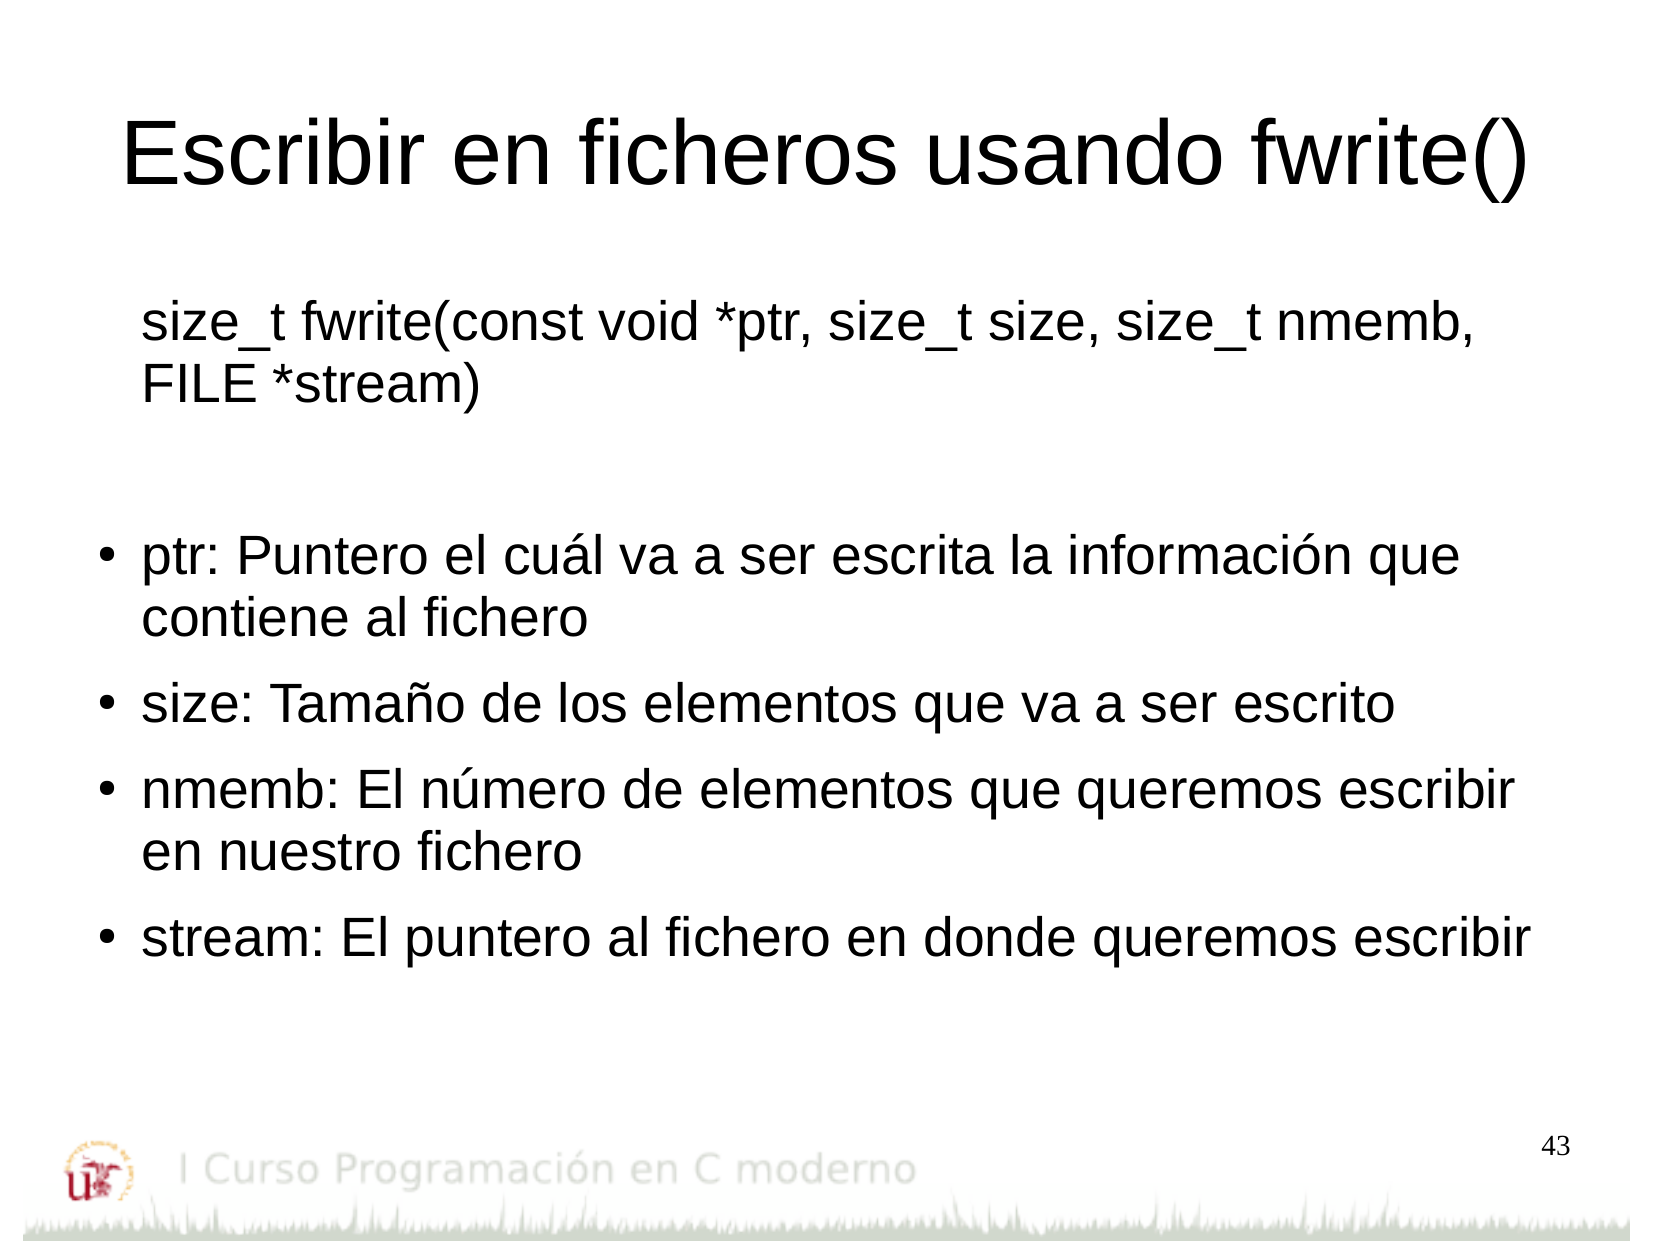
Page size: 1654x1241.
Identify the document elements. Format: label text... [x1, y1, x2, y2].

list size_t fwrite(const void *ptr, size_t size, size_t nmemb, FILE *stream) ptr: Puntero el cuál va a ser escrita la información que contiene al fichero size: Tamaño de los elementos que va a ser escrito nmemb: El número de elementos que queremos escribir en nuestro fichero stream: El puntero al fichero en donde queremos escribir [82, 290, 1538, 1010]
title Escribir en ficheros usando fwrite() [82, 49, 1571, 257]
picture [23, 1136, 1630, 1241]
